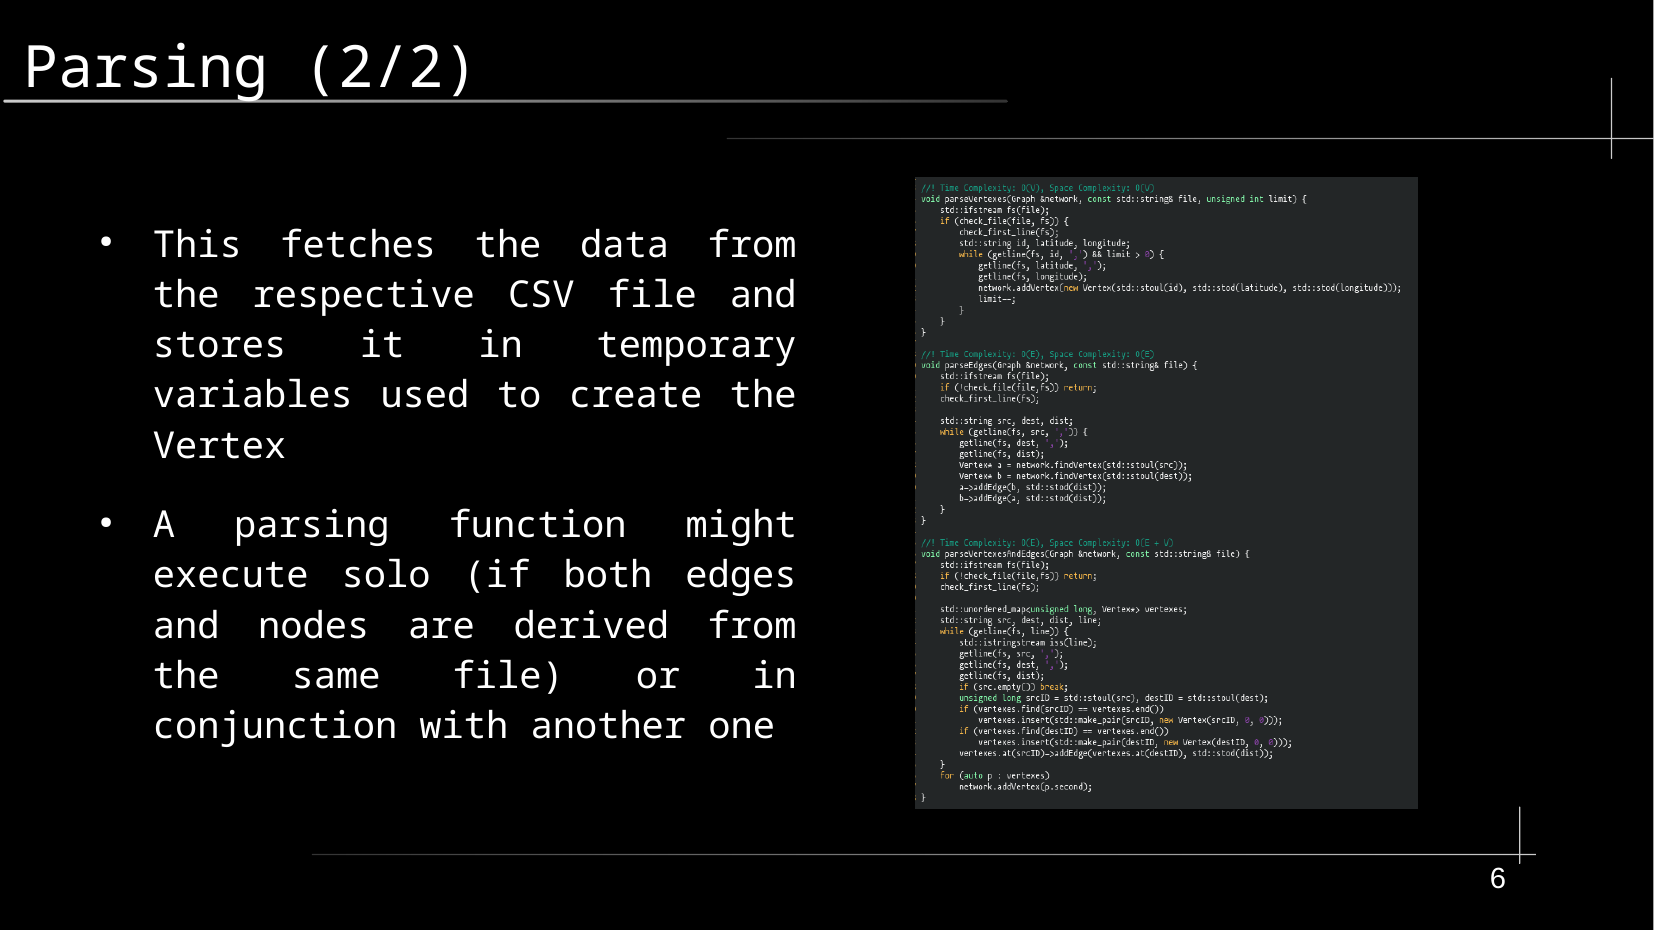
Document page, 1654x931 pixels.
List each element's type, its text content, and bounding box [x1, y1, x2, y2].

title Parsing (2/2) [23, 11, 1589, 119]
picture [915, 177, 1418, 810]
list This fetches the data from the respective CSV file and stores it in temporary variables used to create the Vertex A parsing function might execute solo (if both edges and nodes are derived from the same file) or in conjunction with another one [82, 217, 798, 758]
